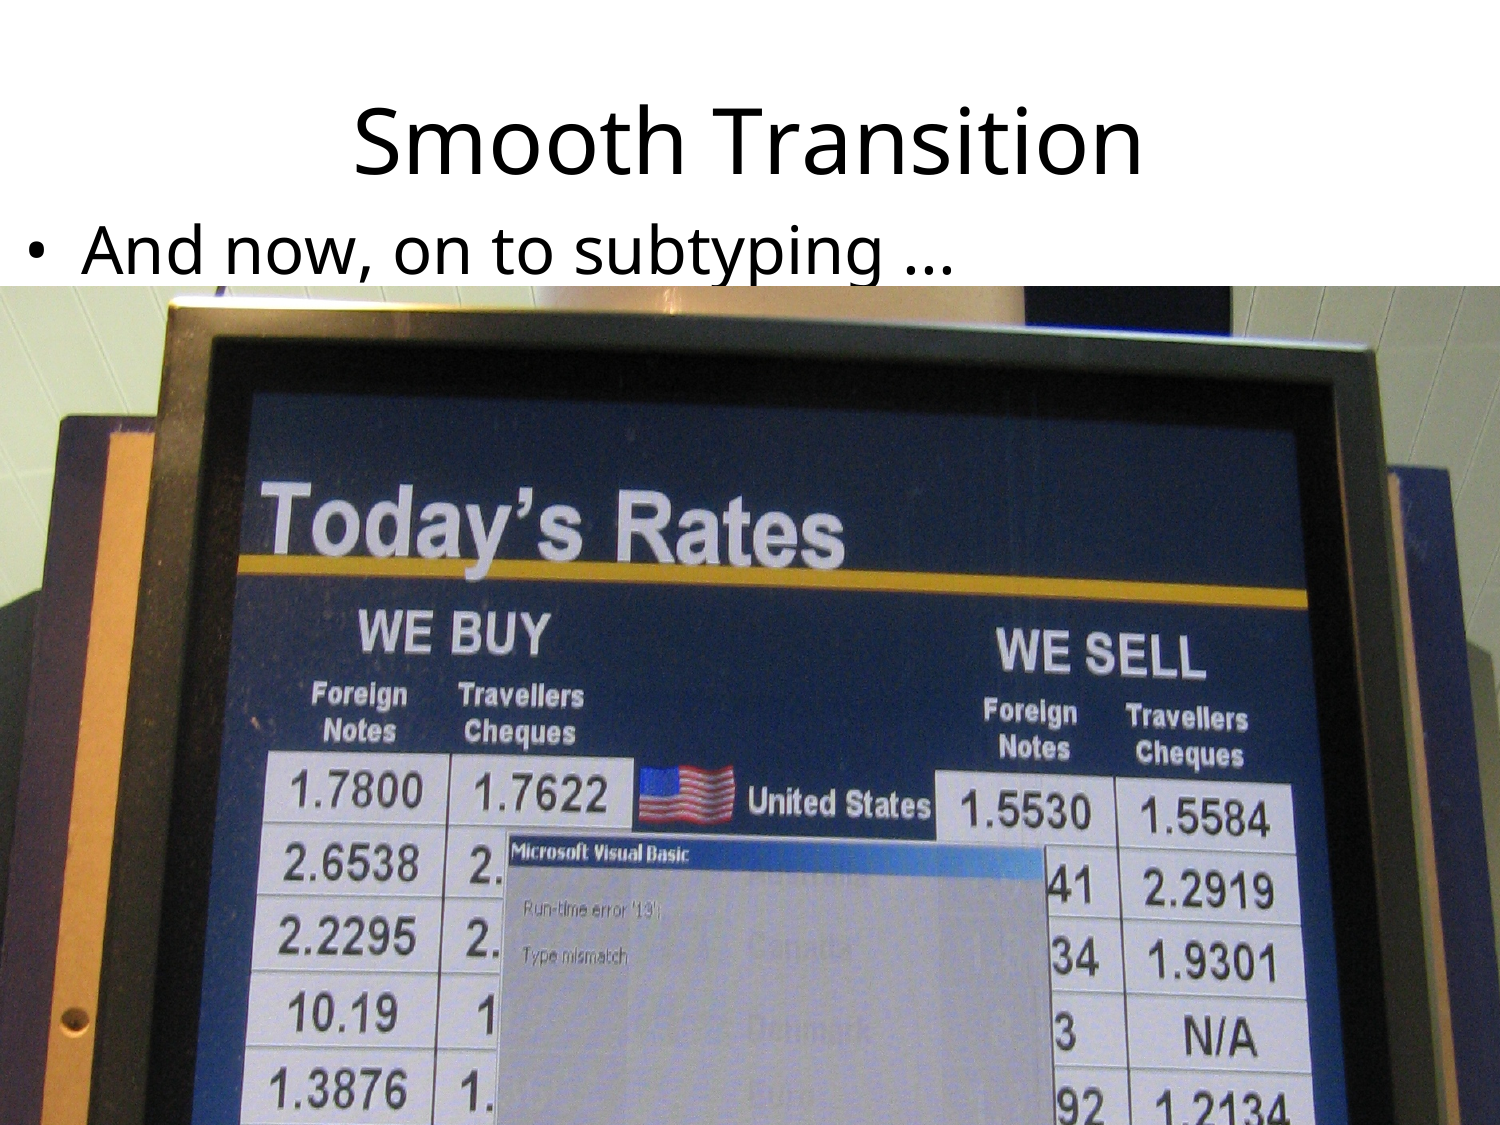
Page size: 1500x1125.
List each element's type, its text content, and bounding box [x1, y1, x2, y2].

title Smooth Transition [24, 45, 1476, 203]
picture [0, 286, 1500, 1125]
list And now, on to subtyping ... [24, 203, 1476, 286]
